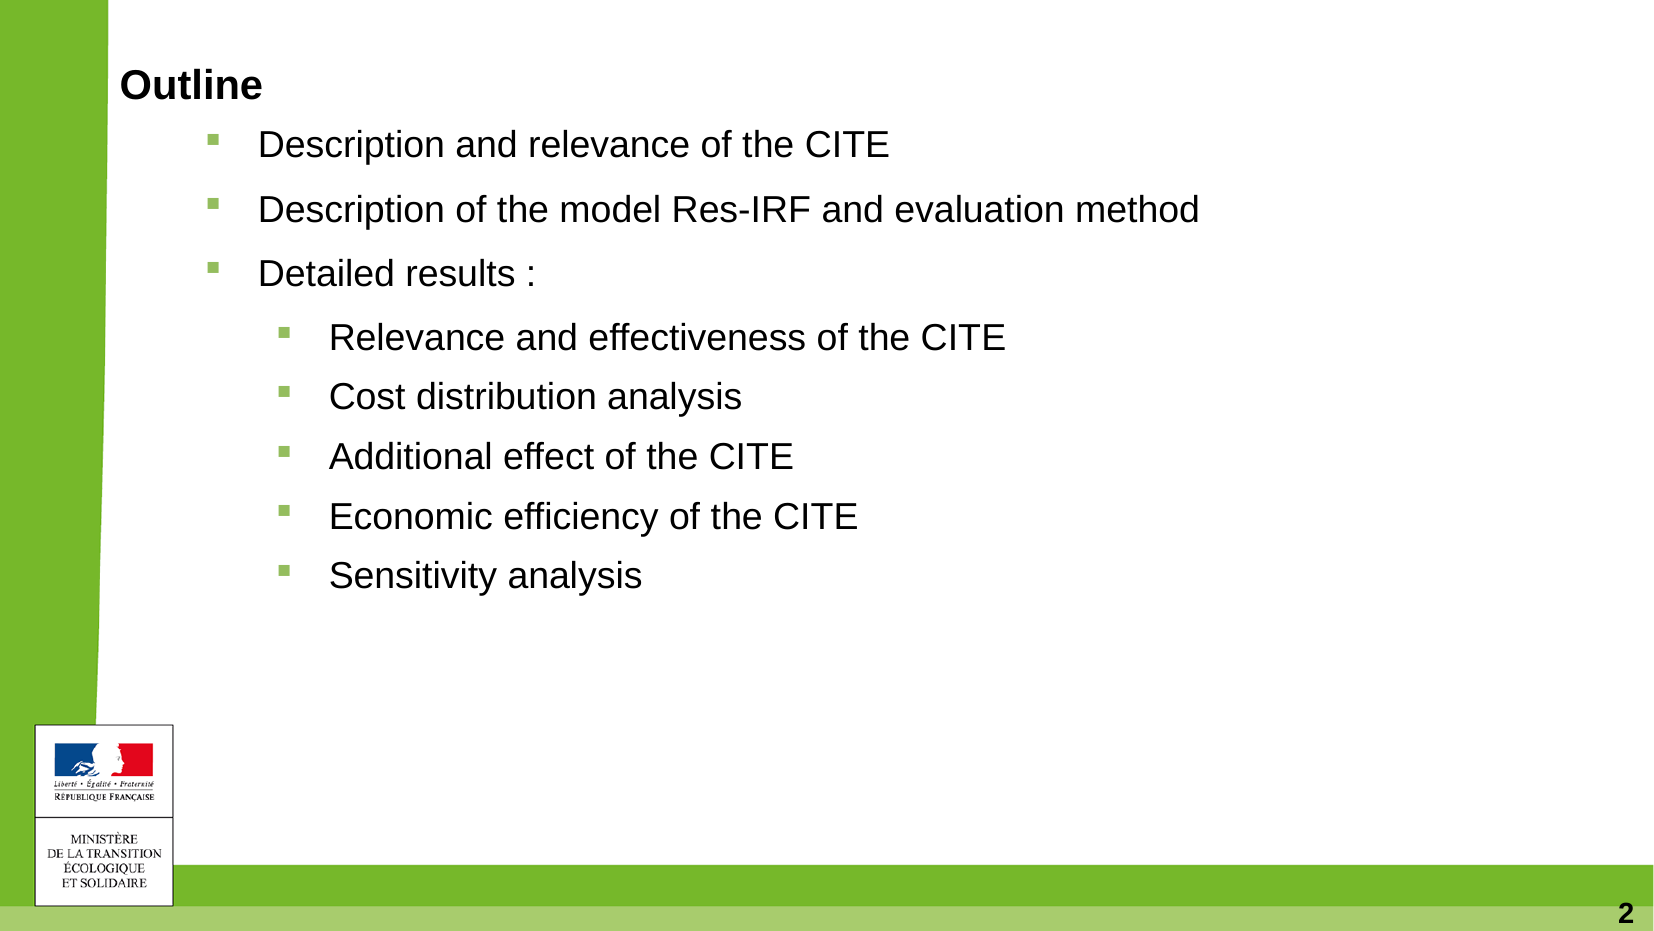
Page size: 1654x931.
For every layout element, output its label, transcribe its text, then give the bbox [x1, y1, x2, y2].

title Outline [119, 25, 1608, 145]
list Description and relevance of the CITE Description of the model Res-IRF and evaluation method Detailed results : Relevance and effectiveness of the CITE Cost distribution analysis Additional effect of the CITE Economic efficiency of the CITE Sensitivity analysis [186, 123, 1517, 837]
picture [0, 0, 1654, 931]
